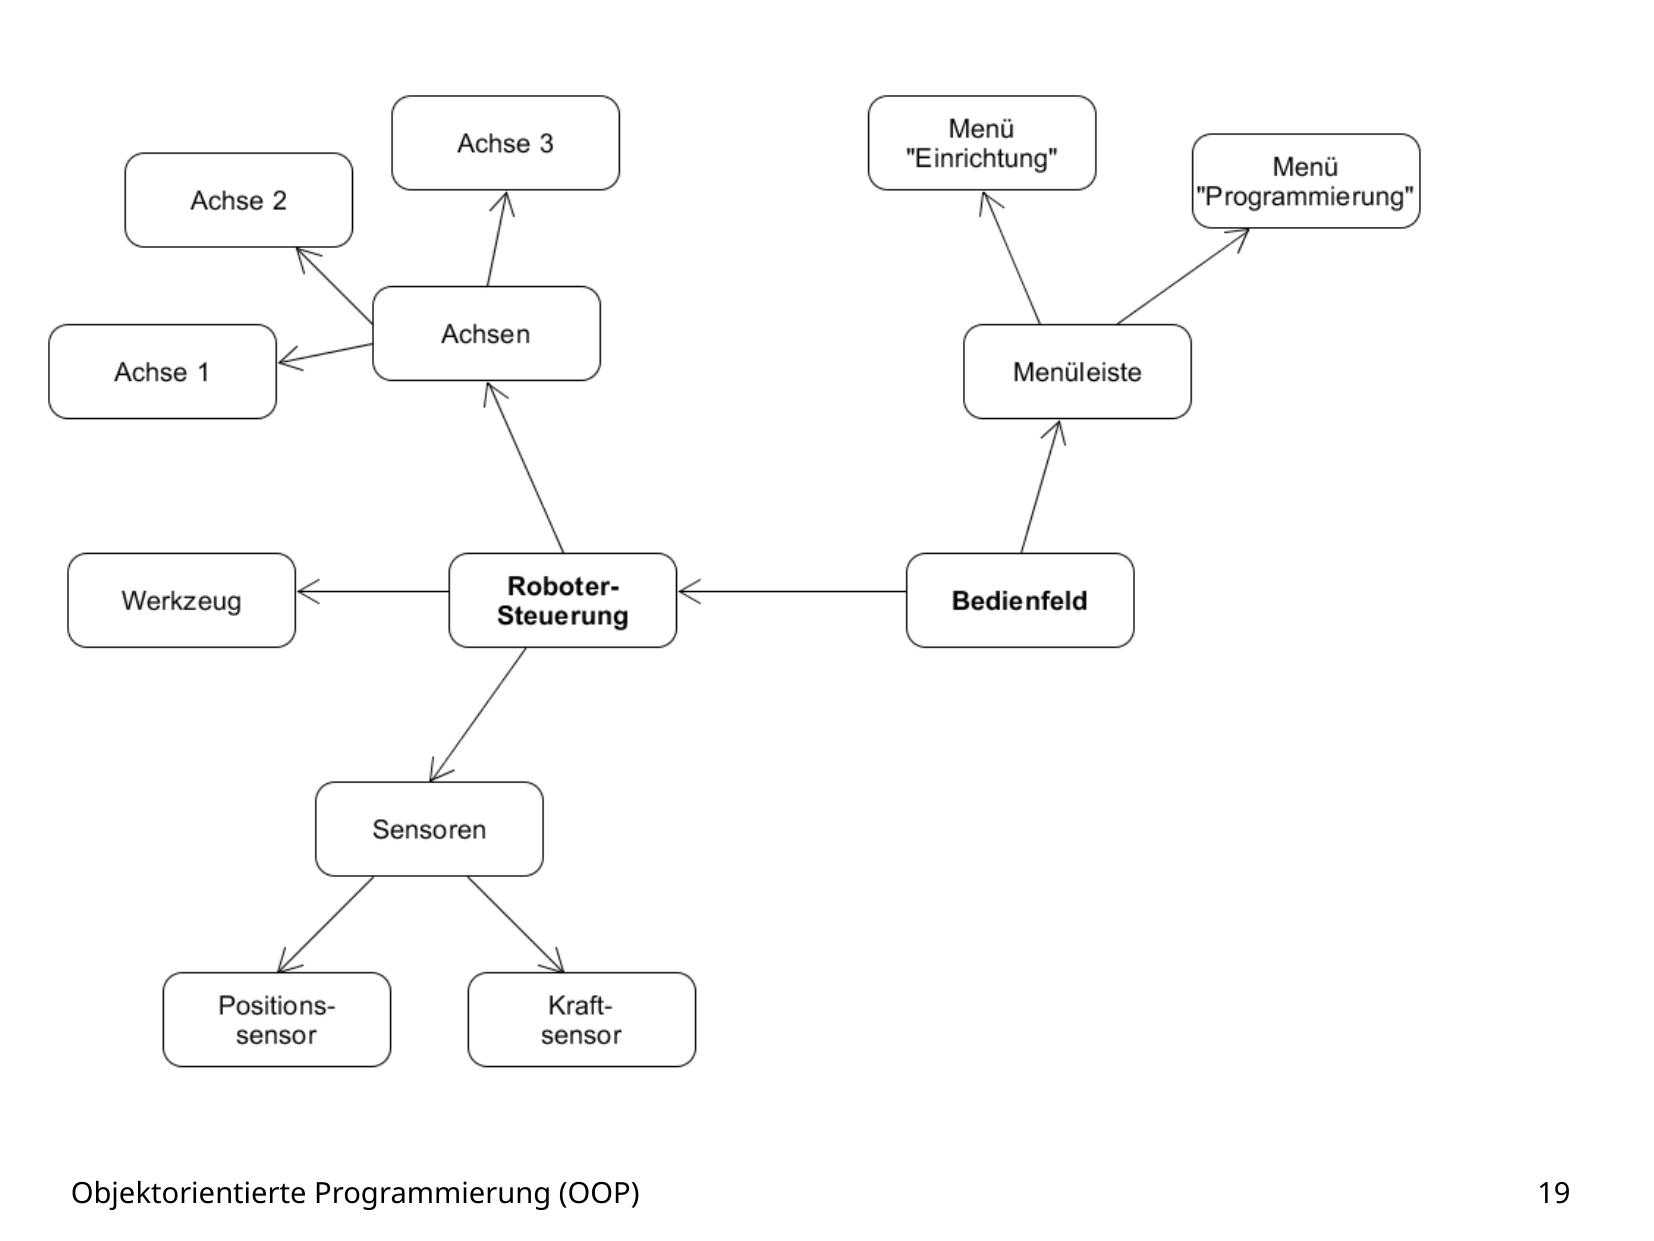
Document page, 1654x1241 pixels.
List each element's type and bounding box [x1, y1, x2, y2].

picture [47, 94, 1613, 1069]
